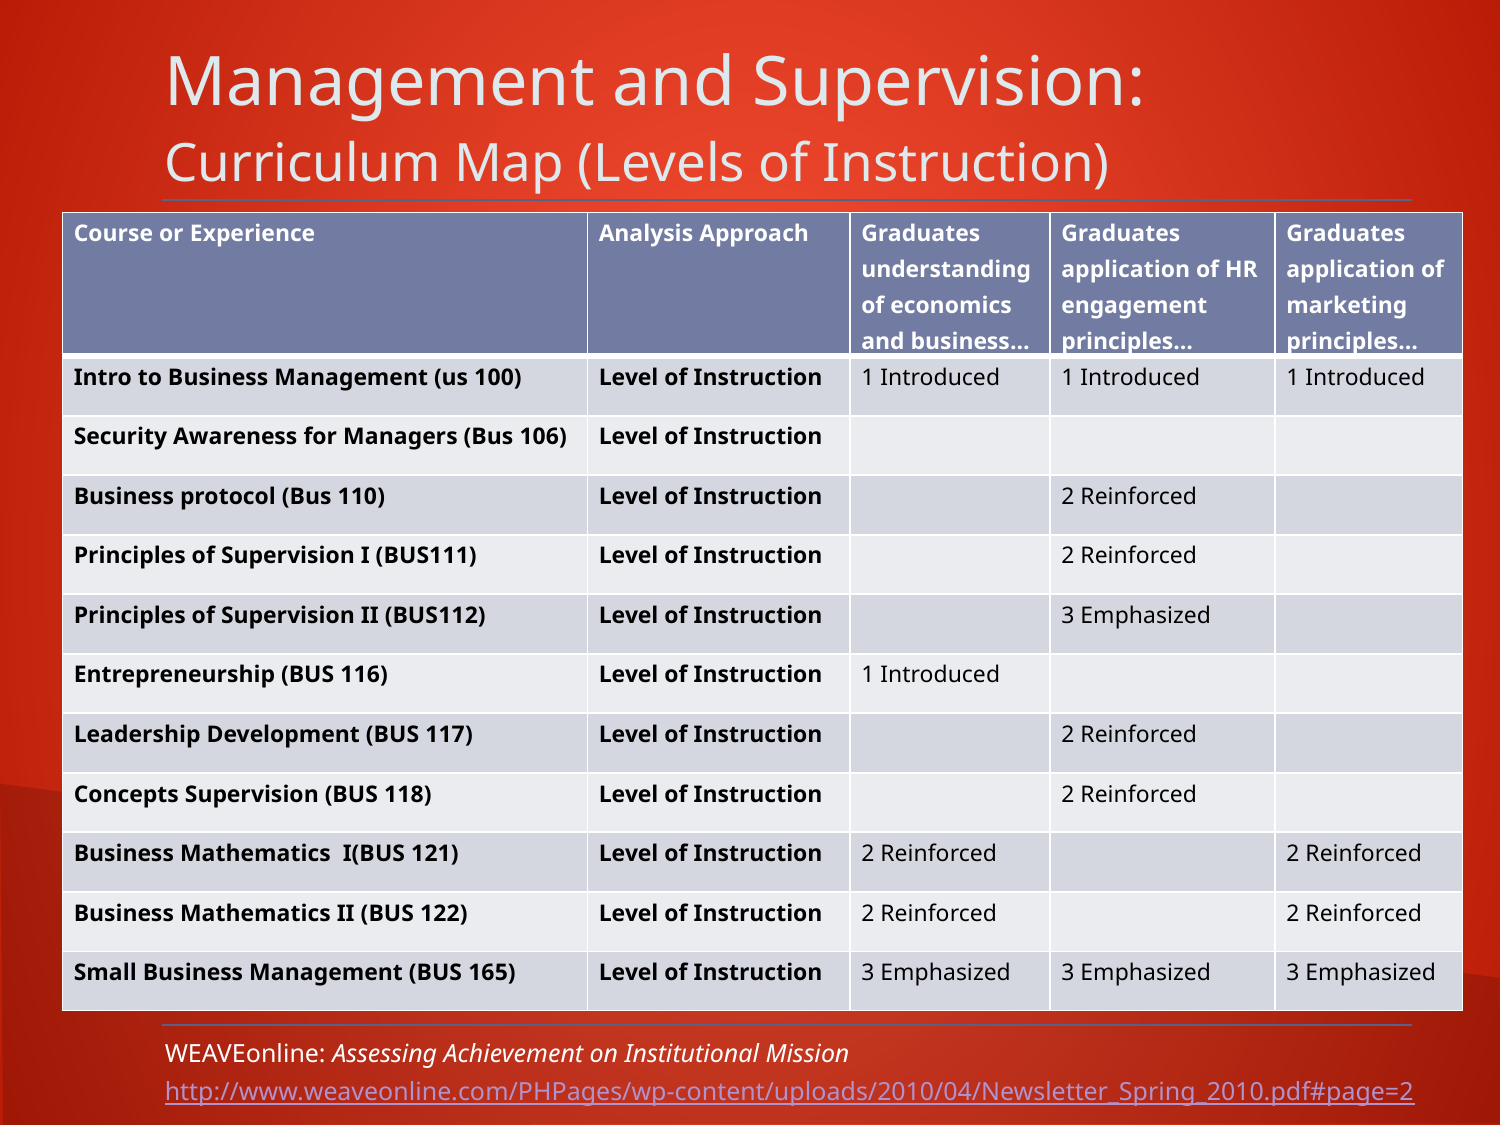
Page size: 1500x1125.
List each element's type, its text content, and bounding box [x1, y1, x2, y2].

table_cell Leadership Development (BUS 117) [63, 714, 587, 772]
table_cell 2 Reinforced [1276, 833, 1462, 891]
table_cell Level of Instruction [588, 893, 849, 951]
table_cell [851, 714, 1049, 772]
text_box WEAVEonline: Assessing Achievement on Institutional Missionhttp://www.weaveonline.com/PHPages/wp-content/uploads/2010/04/Newsletter_Spring_2010.pdf#page=2 [150, 1024, 1500, 1118]
table_cell Principles of Supervision II (BUS112) [63, 595, 587, 653]
table_cell Small Business Management (BUS 165) [63, 952, 587, 1010]
table_cell Entrepreneurship (BUS 116) [63, 655, 587, 712]
table_cell [1276, 655, 1462, 712]
table_cell 2 Reinforced [1051, 536, 1274, 593]
table_cell Security Awareness for Managers (Bus 106) [63, 417, 587, 474]
table_cell Business Mathematics I(BUS 121) [63, 833, 587, 891]
table_cell Intro to Business Management (us 100) [63, 359, 587, 415]
table_cell [1276, 774, 1462, 831]
table_cell [1276, 536, 1462, 593]
table_cell 3 Emphasized [1051, 952, 1274, 1010]
table_cell Level of Instruction [588, 774, 849, 831]
table_cell 1 Introduced [851, 655, 1049, 712]
table_cell 2 Reinforced [1051, 774, 1274, 831]
table_header Analysis Approach [588, 213, 849, 353]
table_cell Level of Instruction [588, 833, 849, 891]
table_cell [1051, 655, 1274, 712]
table_cell [1276, 714, 1462, 772]
table_cell Level of Instruction [588, 417, 849, 474]
table_cell [1051, 417, 1274, 474]
table_cell Level of Instruction [588, 714, 849, 772]
table_cell Level of Instruction [588, 595, 849, 653]
table_cell Principles of Supervision I (BUS111) [63, 536, 587, 593]
table_cell 3 Emphasized [1276, 952, 1462, 1010]
table_cell 1 Introduced [1276, 359, 1462, 415]
table_header Graduates application of HR engagement principles… [1051, 213, 1274, 353]
table_cell Level of Instruction [588, 476, 849, 534]
table_cell [851, 595, 1049, 653]
table_cell Concepts Supervision (BUS 118) [63, 774, 587, 831]
table_cell Business Mathematics II (BUS 122) [63, 893, 587, 951]
table_cell 3 Emphasized [851, 952, 1049, 1010]
table_header Course or Experience [63, 213, 587, 353]
table_cell 2 Reinforced [1051, 476, 1274, 534]
table_cell [1051, 893, 1274, 951]
table_cell [1276, 476, 1462, 534]
table_cell [851, 774, 1049, 831]
table_cell 2 Reinforced [1051, 714, 1274, 772]
title Management and Supervision: Curriculum Map (Levels of Instruction) [150, 24, 1425, 212]
table_cell Level of Instruction [588, 655, 849, 712]
table_header Graduates application of marketing principles… [1276, 213, 1462, 353]
table_cell 1 Introduced [851, 359, 1049, 415]
table_cell 1 Introduced [1051, 359, 1274, 415]
table_cell 2 Reinforced [851, 893, 1049, 951]
table_cell Level of Instruction [588, 359, 849, 415]
table_cell Level of Instruction [588, 952, 849, 1010]
table_cell [851, 417, 1049, 474]
table_cell [851, 536, 1049, 593]
table_cell 3 Emphasized [1051, 595, 1274, 653]
table_cell 2 Reinforced [851, 833, 1049, 891]
table_cell 2 Reinforced [1276, 893, 1462, 951]
table_cell [1051, 833, 1274, 891]
table_cell [1276, 417, 1462, 474]
table_cell [1276, 595, 1462, 653]
table_cell Business protocol (Bus 110) [63, 476, 587, 534]
table_header Graduates understanding of economics and business… [851, 213, 1049, 353]
table_cell [851, 476, 1049, 534]
table_cell Level of Instruction [588, 536, 849, 593]
